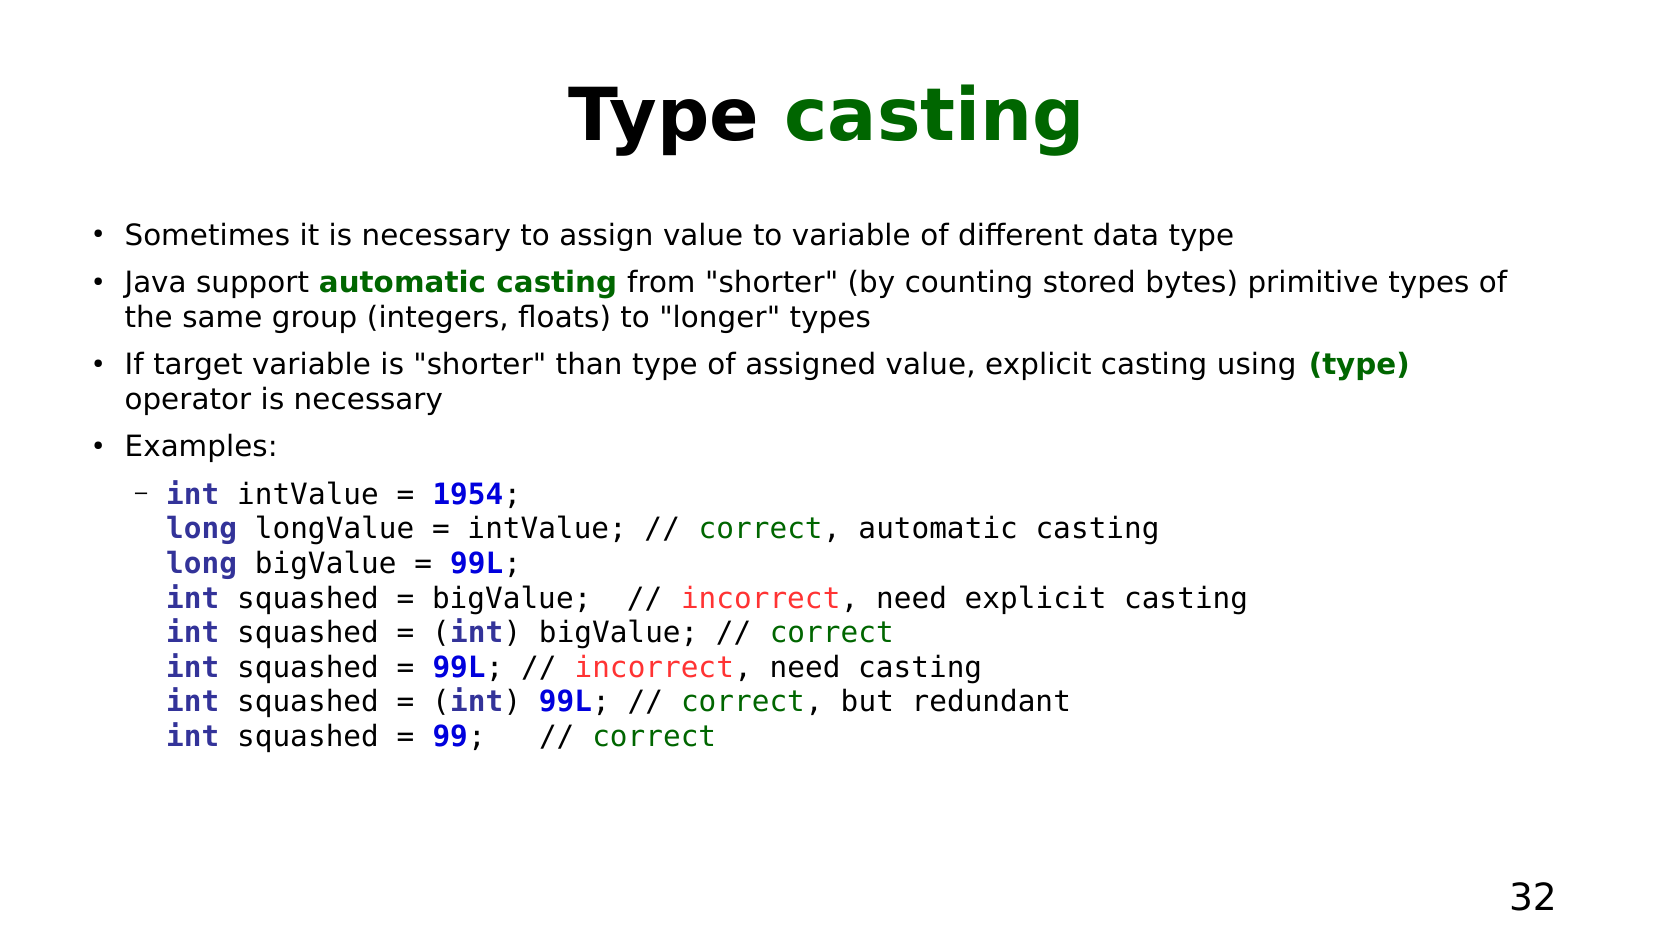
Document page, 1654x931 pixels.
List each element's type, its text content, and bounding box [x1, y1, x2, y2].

list Sometimes it is necessary to assign value to variable of different data type Java support automatic casting from "shorter" (by counting stored bytes) primitive types of the same group (integers, floats) to "longer" types If target variable is "shorter" than type of assigned value, explicit casting using (type) operator is necessary Examples: int intValue = 1954; long longValue = intValue; // correct, automatic casting long bigValue = 99L; int squashed = bigValue; // incorrect, need explicit casting int squashed = (int) bigValue; // correct int squashed = 99L; // incorrect, need casting int squashed = (int) 99L; // correct, but redundant int squashed = 99; // correct [82, 217, 1538, 758]
title Type casting [82, 72, 1571, 158]
